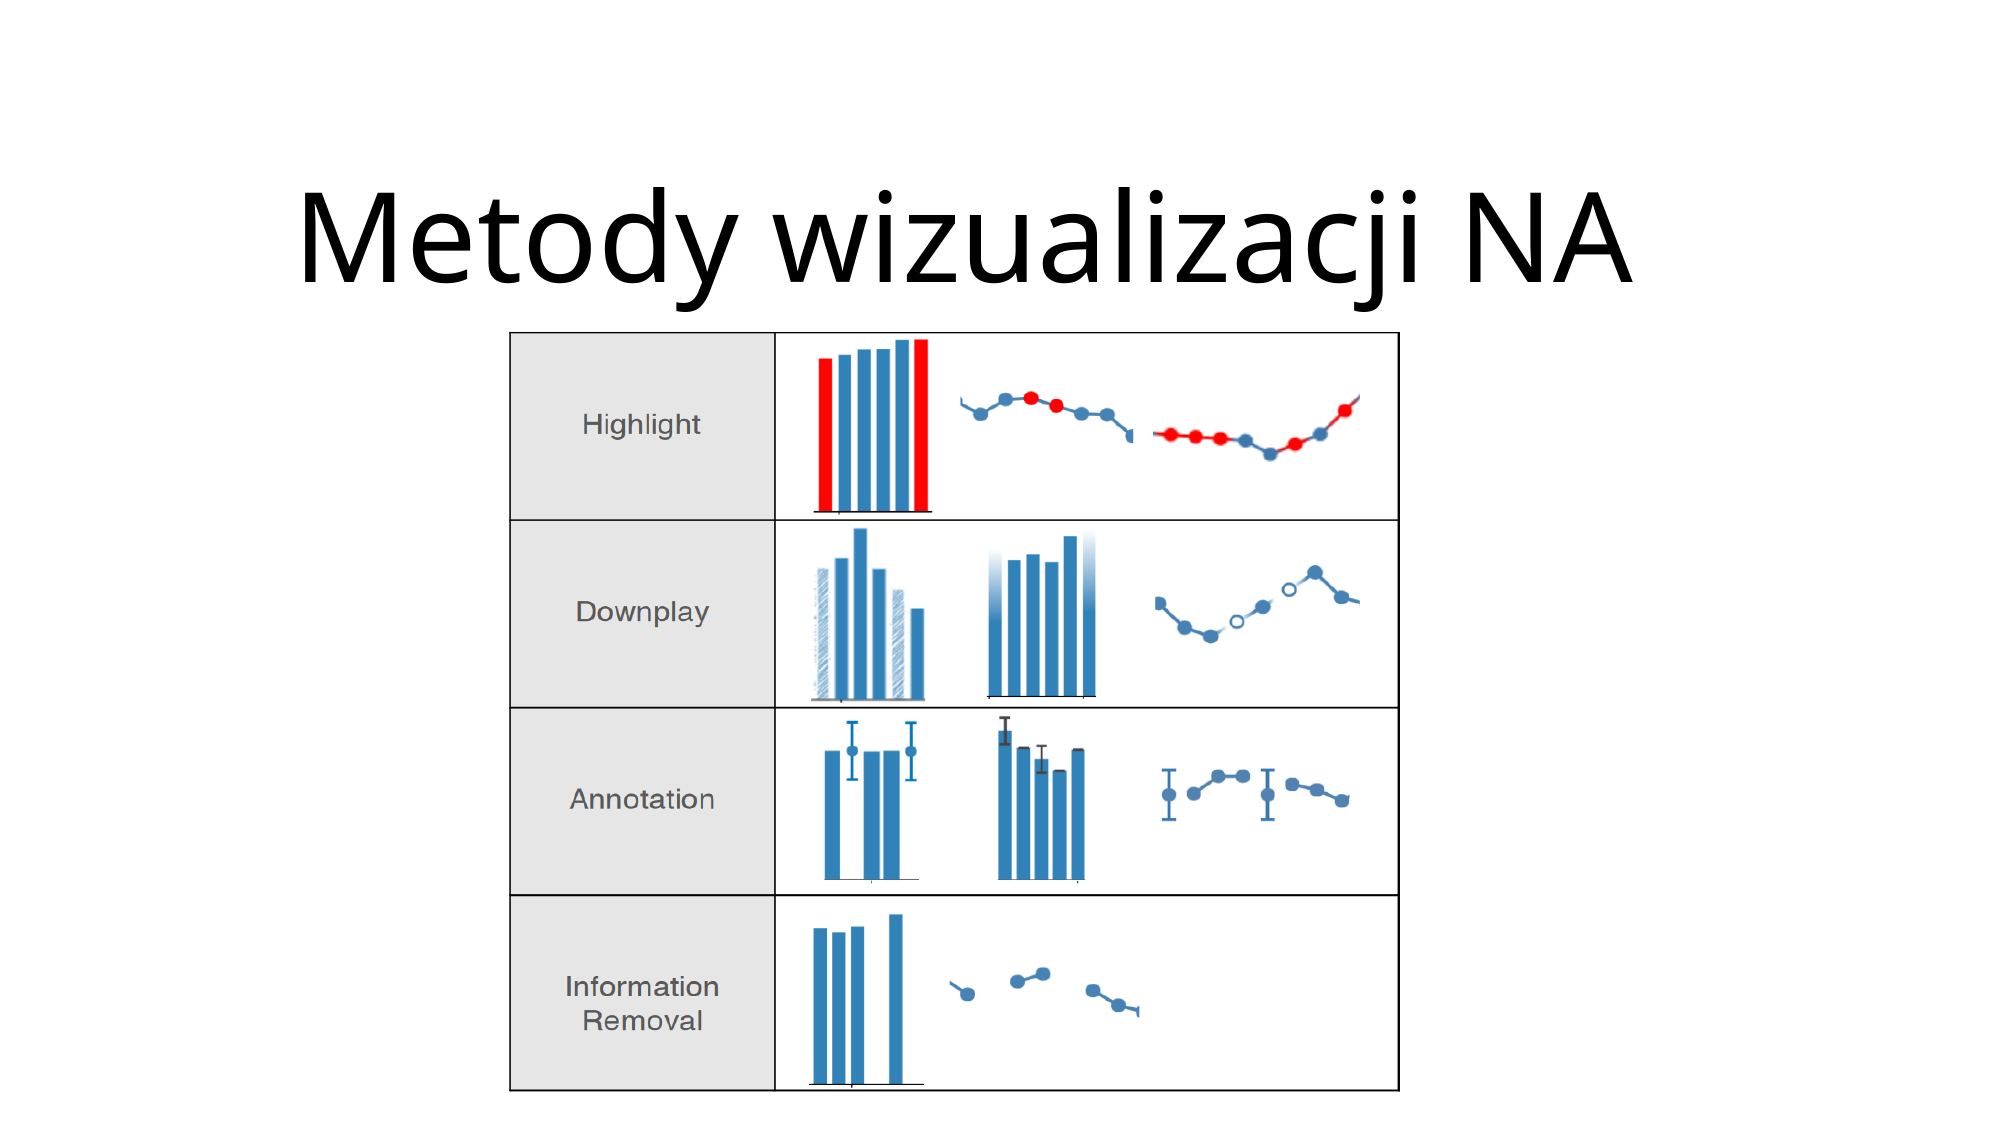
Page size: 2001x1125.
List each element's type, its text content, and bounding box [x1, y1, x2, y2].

title Metody wizualizacji NA [247, 0, 1681, 317]
picture [468, 316, 1413, 1106]
